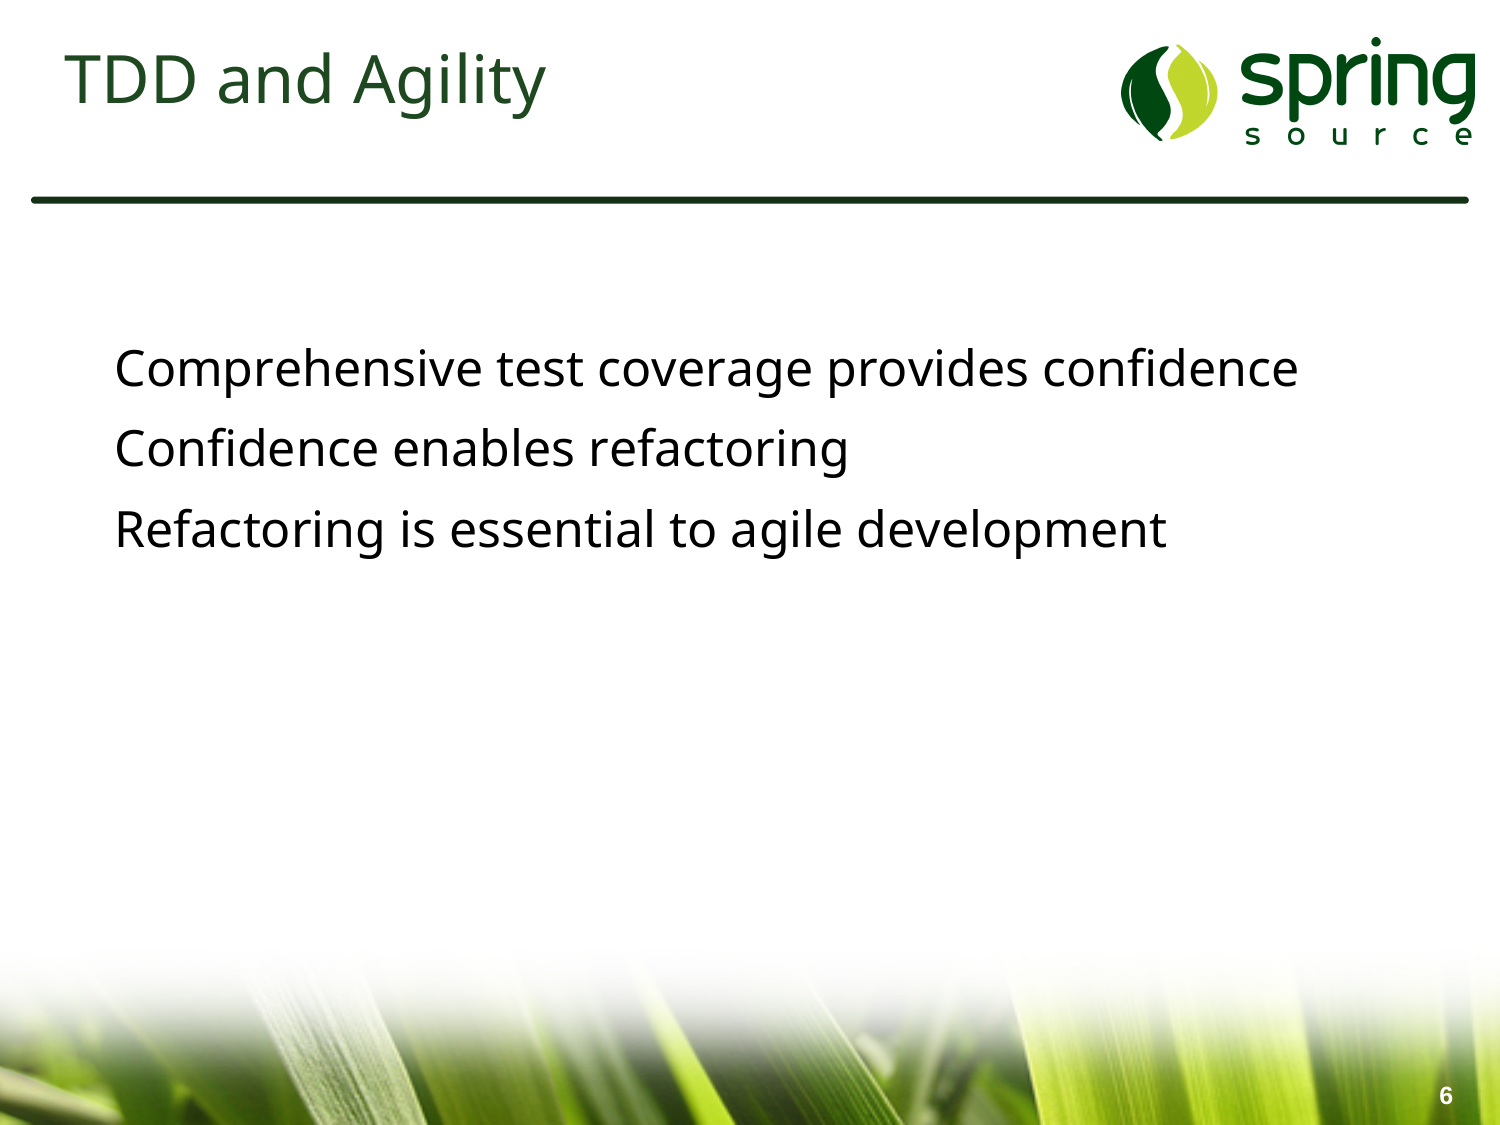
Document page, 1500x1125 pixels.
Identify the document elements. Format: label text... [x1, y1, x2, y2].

picture [0, 944, 1500, 1125]
title TDD and Agility [50, 24, 1326, 213]
list Comprehensive test coverage provides confidence Confidence enables refactoring Refactoring is essential to agile development [99, 324, 1376, 1001]
picture [1326, 37, 1475, 145]
